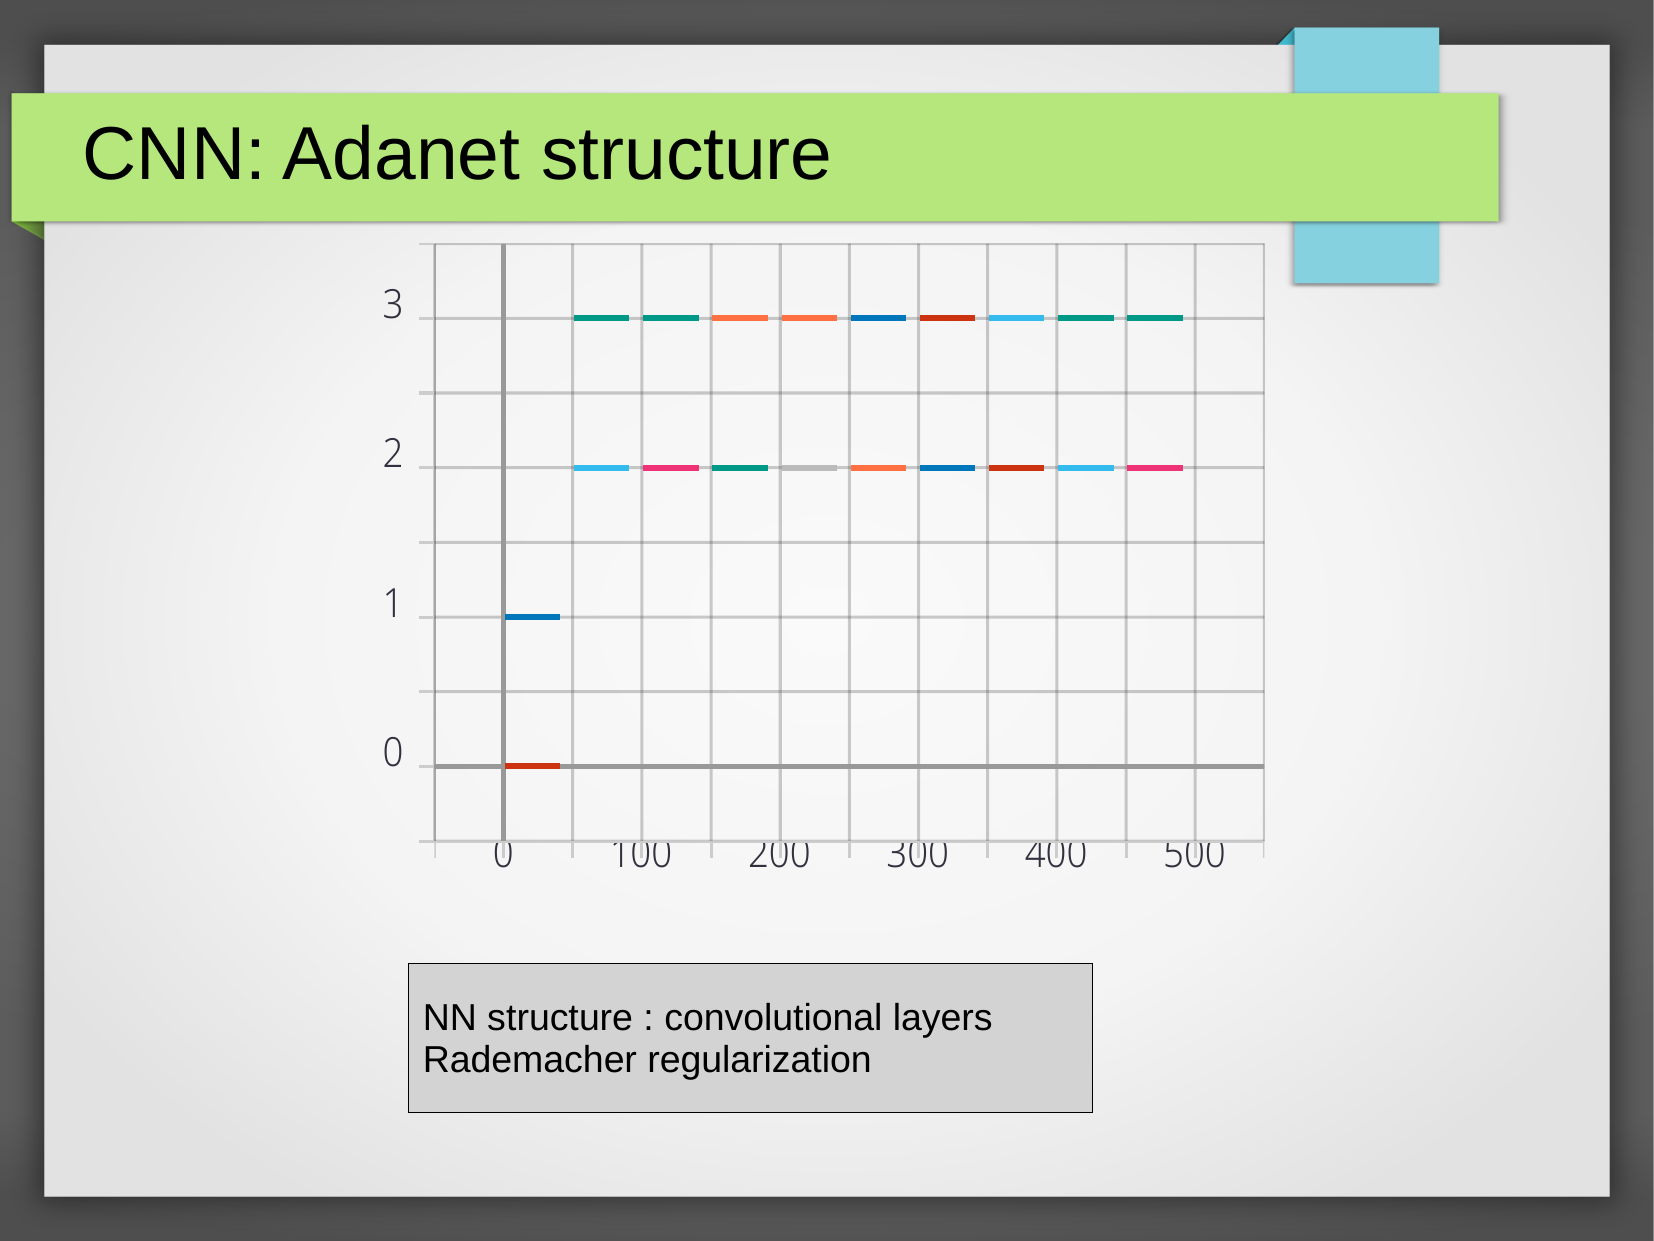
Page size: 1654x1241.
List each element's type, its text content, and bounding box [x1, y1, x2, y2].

picture [0, 0, 1654, 1241]
text_box NN structure : convolutional layers Rademacher regularization [408, 963, 1093, 1113]
title CNN: Adanet structure [82, 94, 1264, 213]
